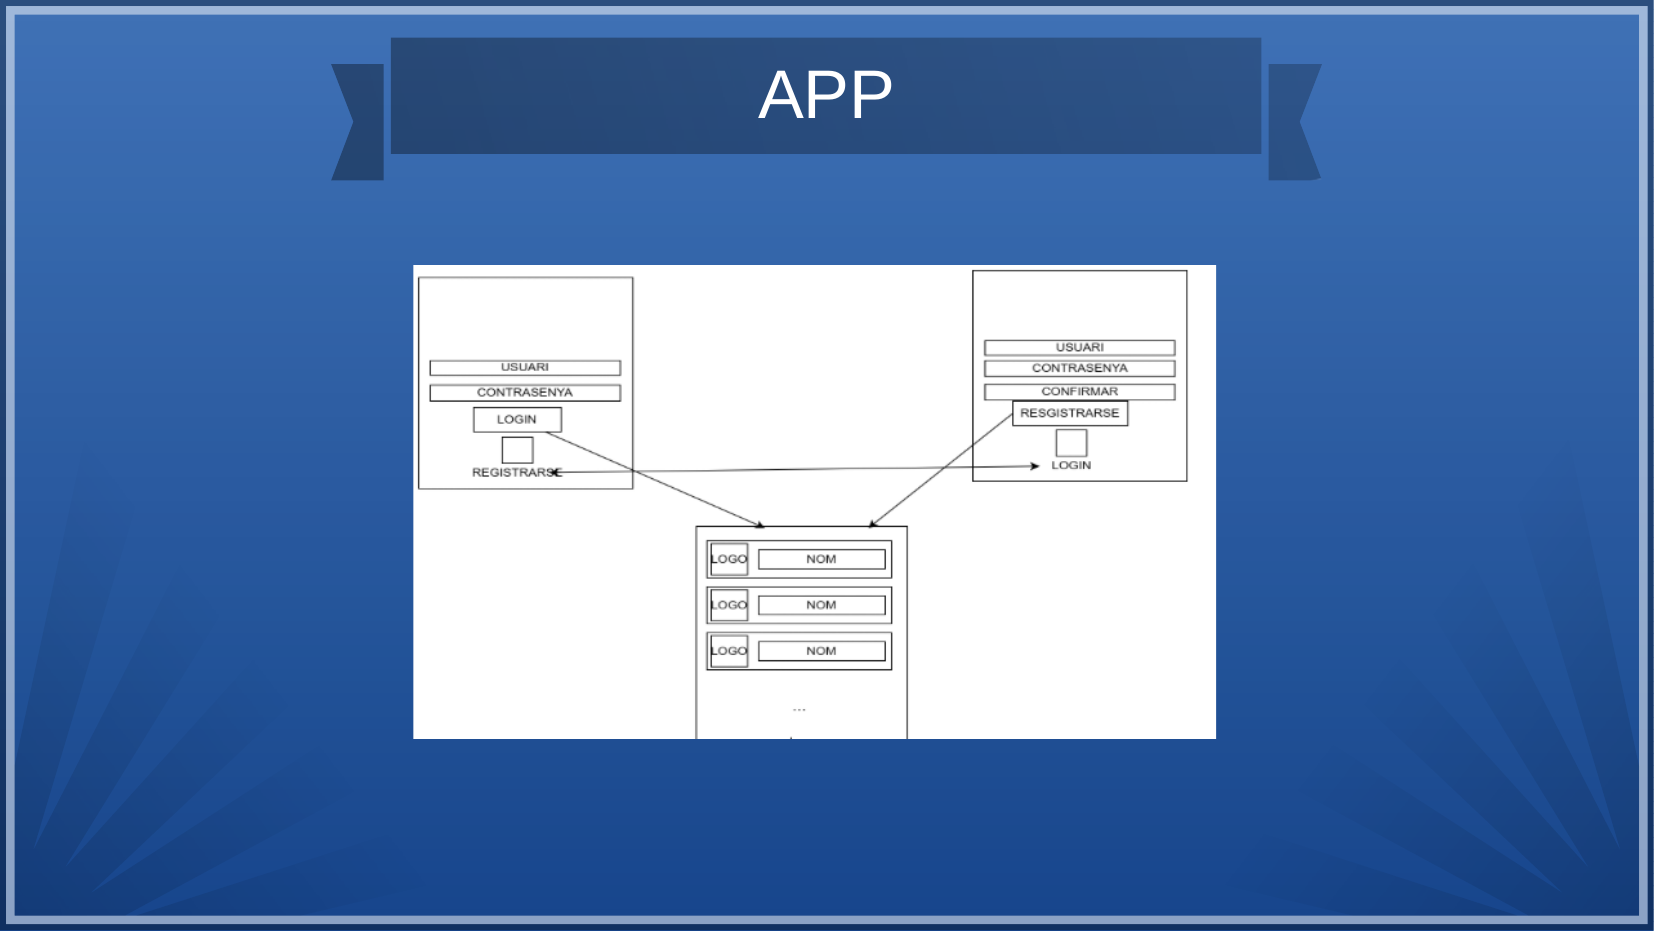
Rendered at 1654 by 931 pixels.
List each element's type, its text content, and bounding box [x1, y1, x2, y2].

title APP [389, 35, 1264, 154]
picture [413, 265, 1217, 739]
